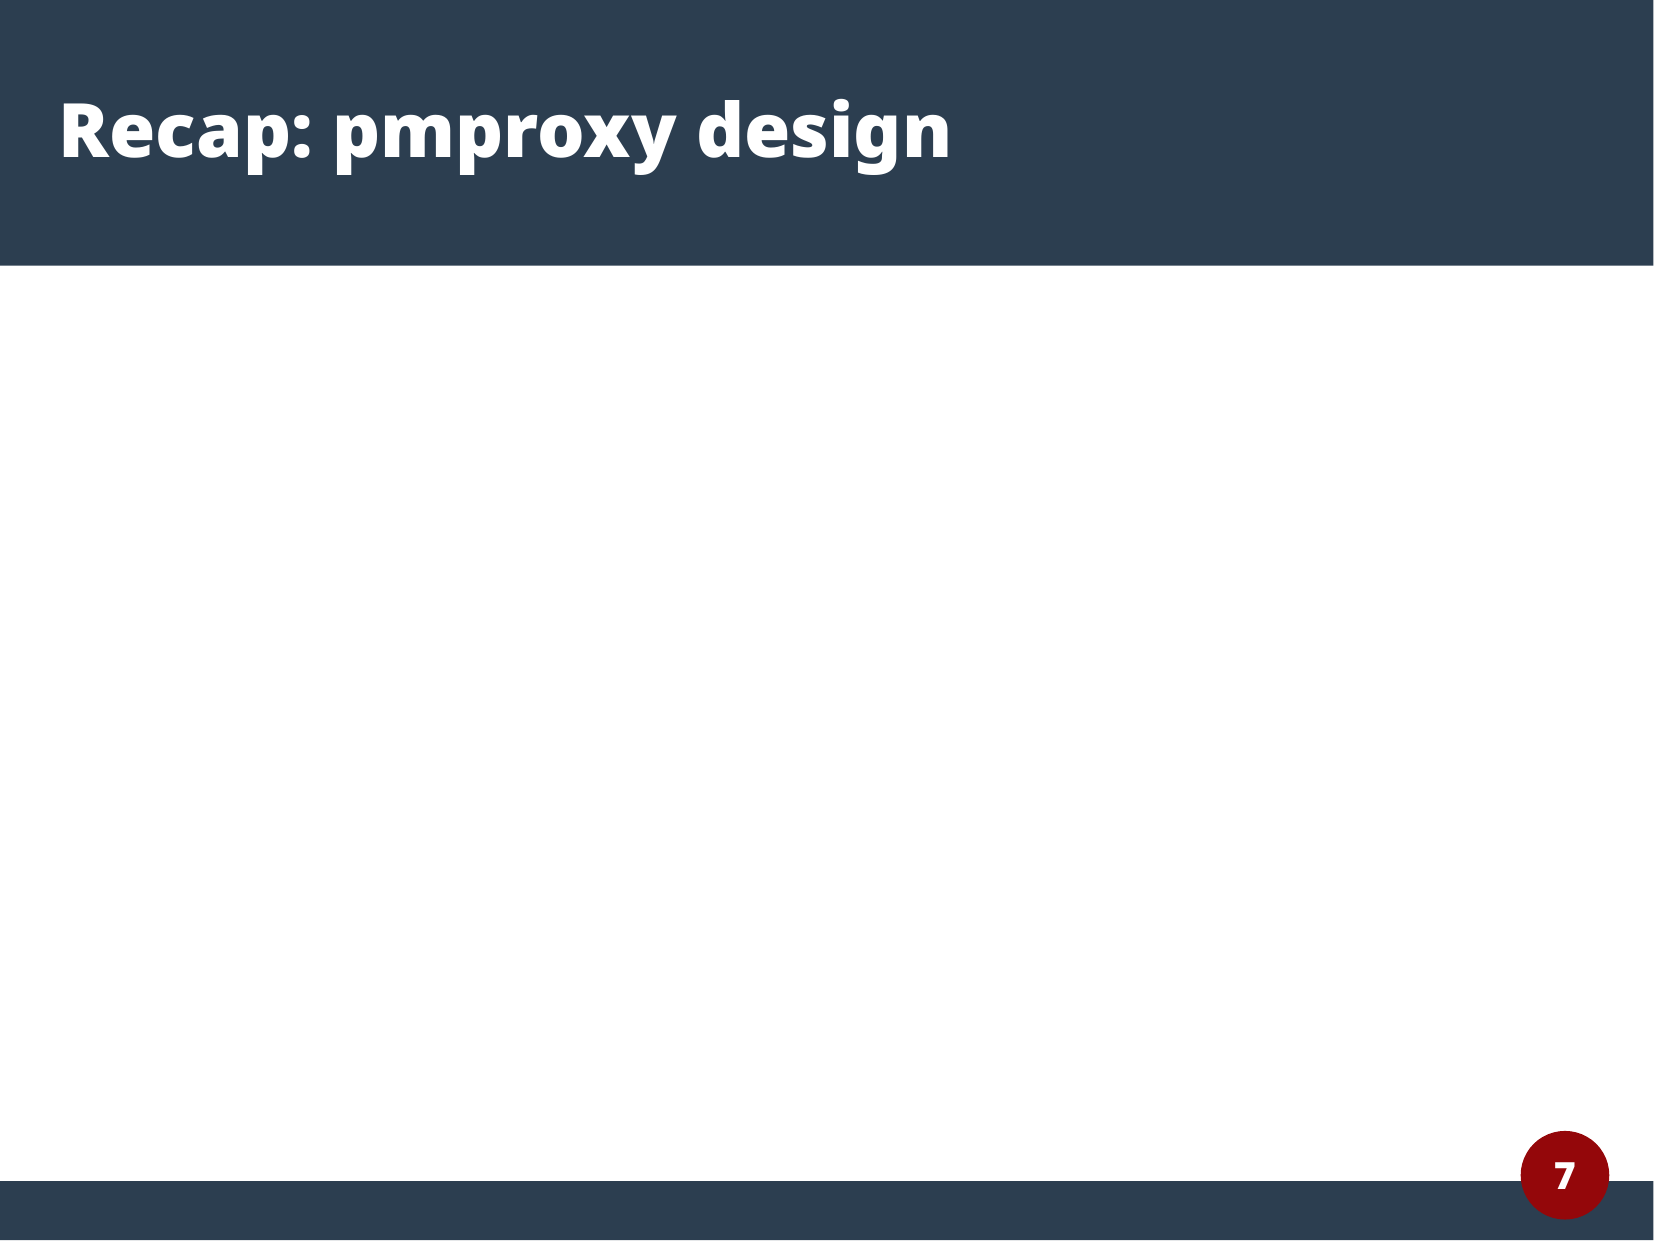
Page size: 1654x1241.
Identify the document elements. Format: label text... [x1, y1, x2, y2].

title Recap: pmproxy design [59, 49, 1595, 207]
